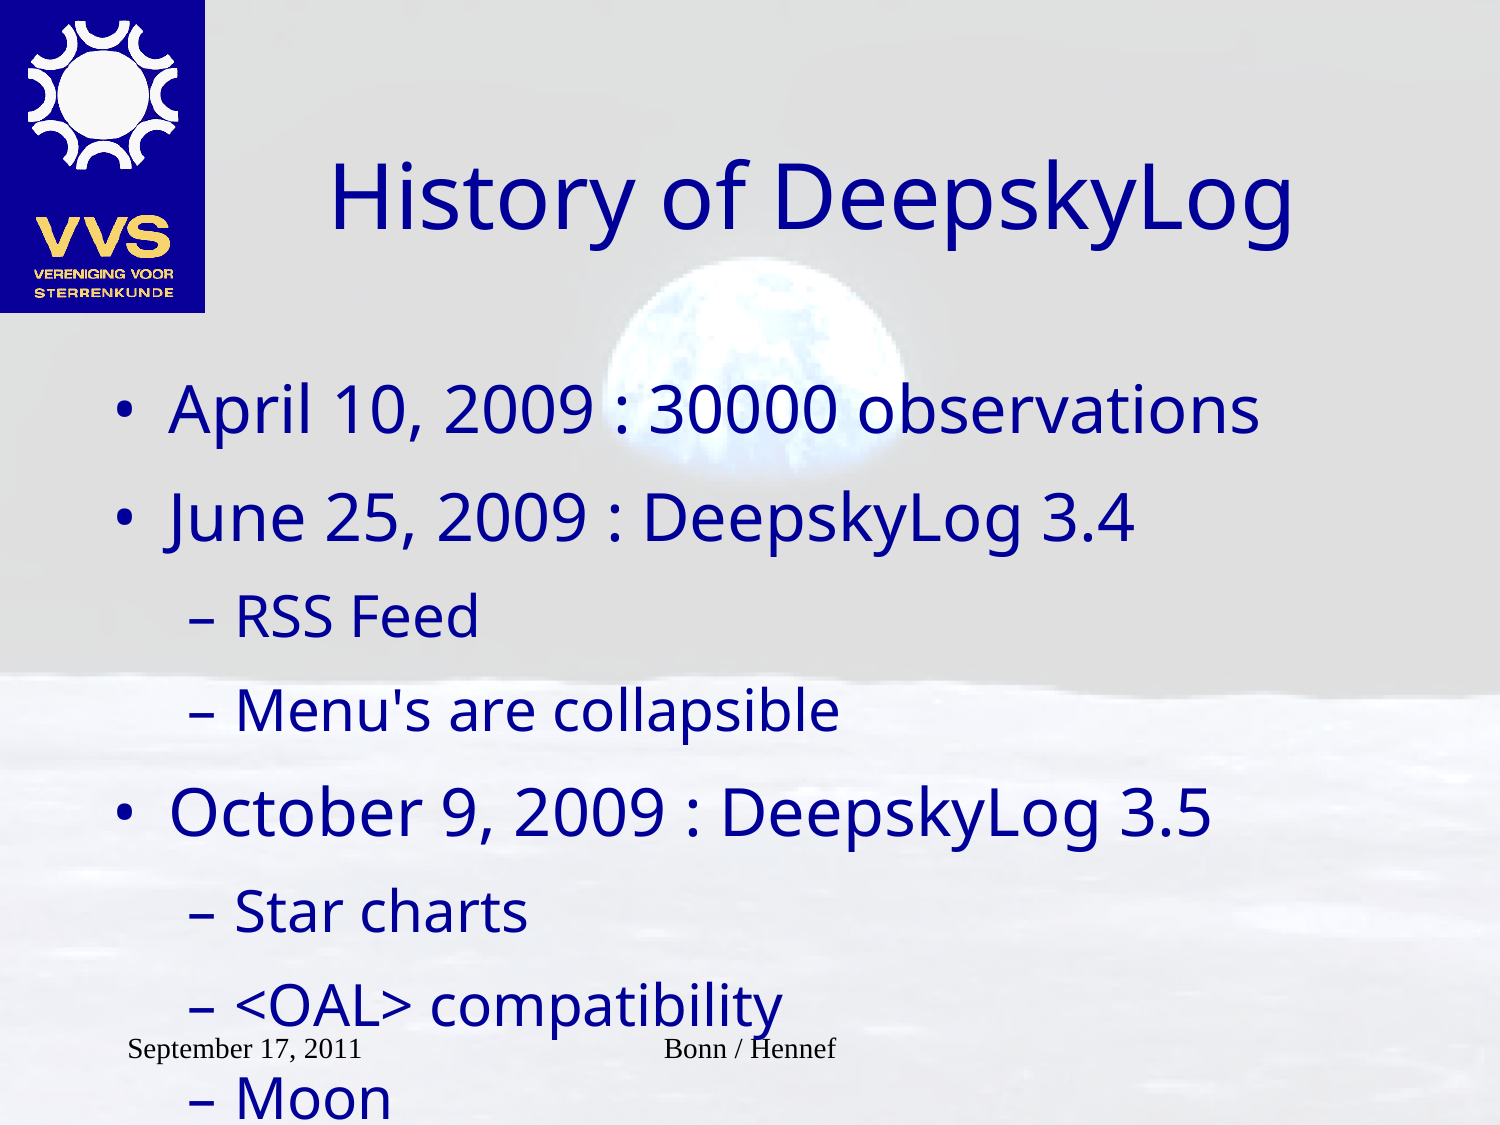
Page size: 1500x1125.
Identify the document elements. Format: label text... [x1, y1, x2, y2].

list April 10, 2009 : 30000 observations June 25, 2009 : DeepskyLog 3.4 RSS Feed Menu's are collapsible October 9, 2009 : DeepskyLog 3.5 Star charts <OAL> compatibility Moon [112, 362, 1388, 1105]
title History of DeepskyLog [237, 76, 1388, 312]
picture [0, 0, 205, 313]
